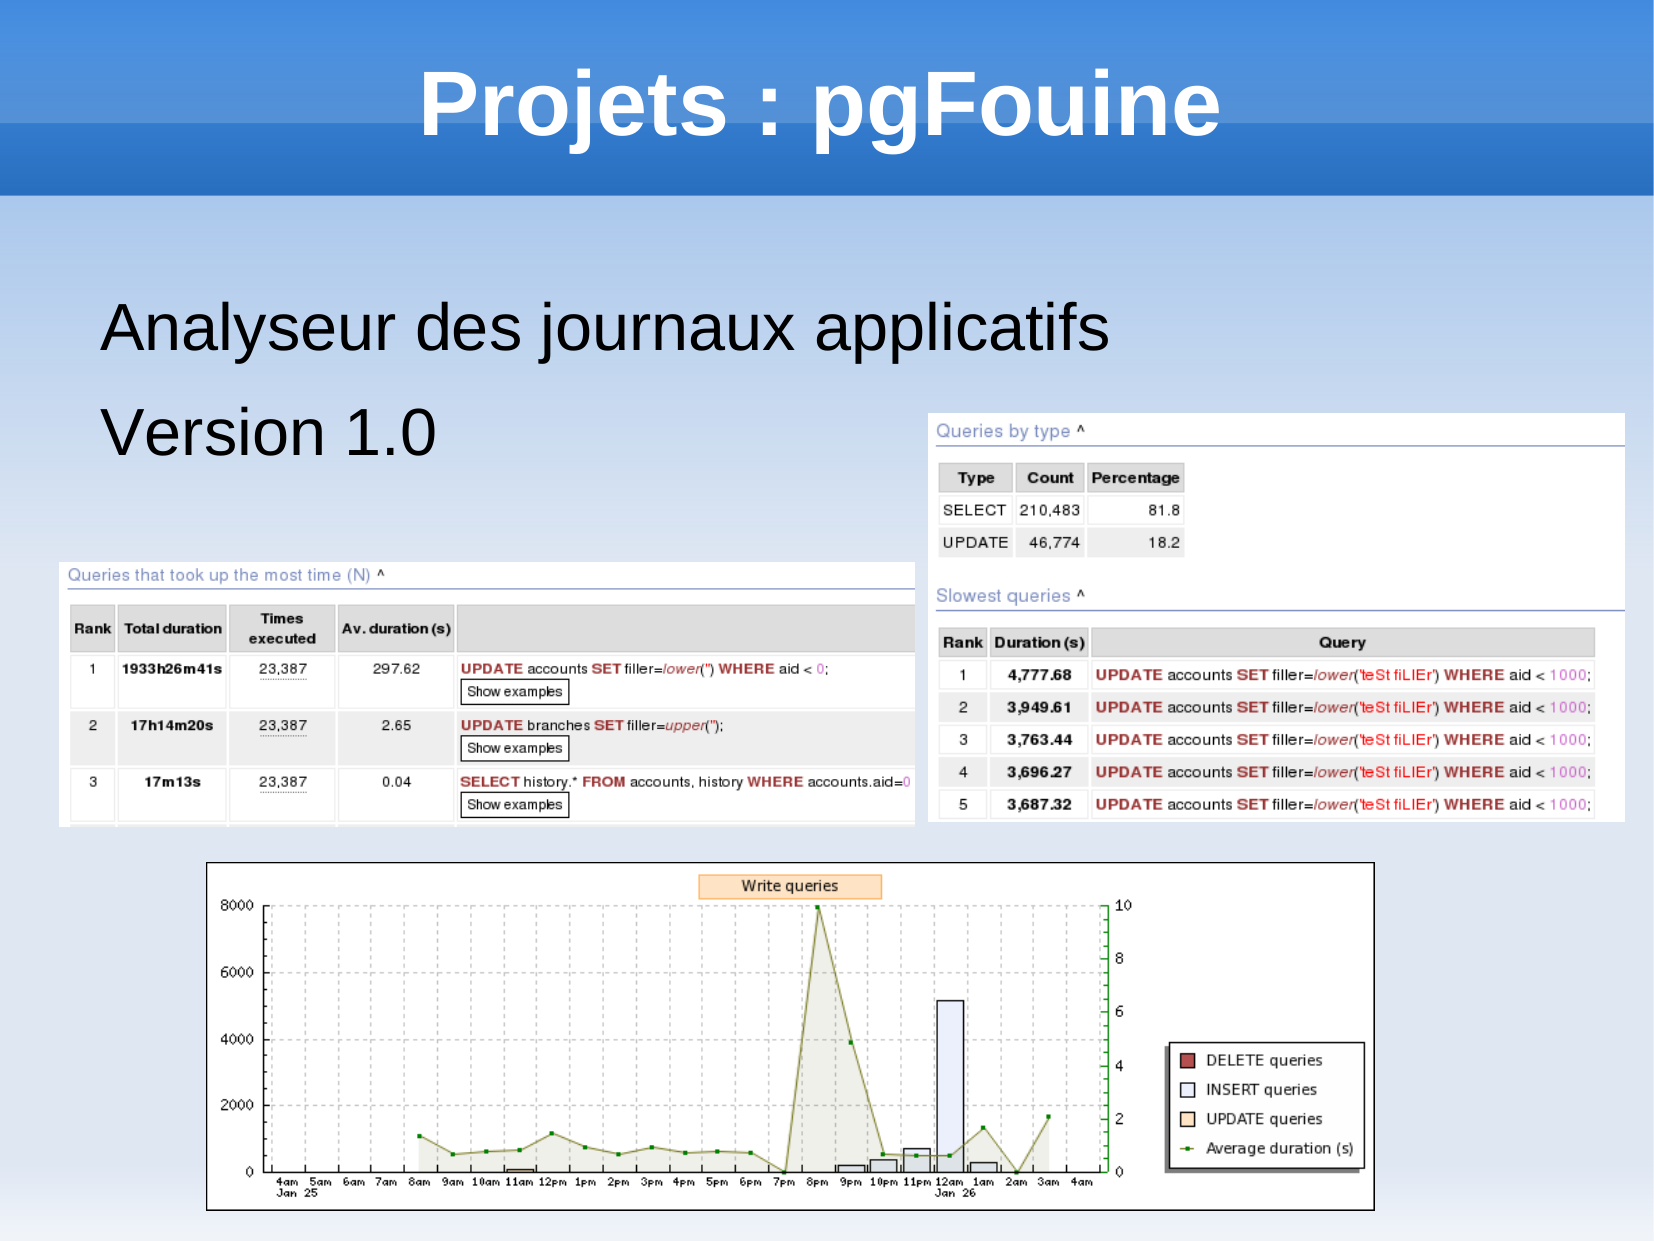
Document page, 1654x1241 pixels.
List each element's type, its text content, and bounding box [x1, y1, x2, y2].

title Projets : pgFouine [76, 7, 1565, 200]
picture [0, 0, 1654, 1241]
list Analyseur des journaux applicatifs Version 1.0 [82, 290, 1571, 1094]
